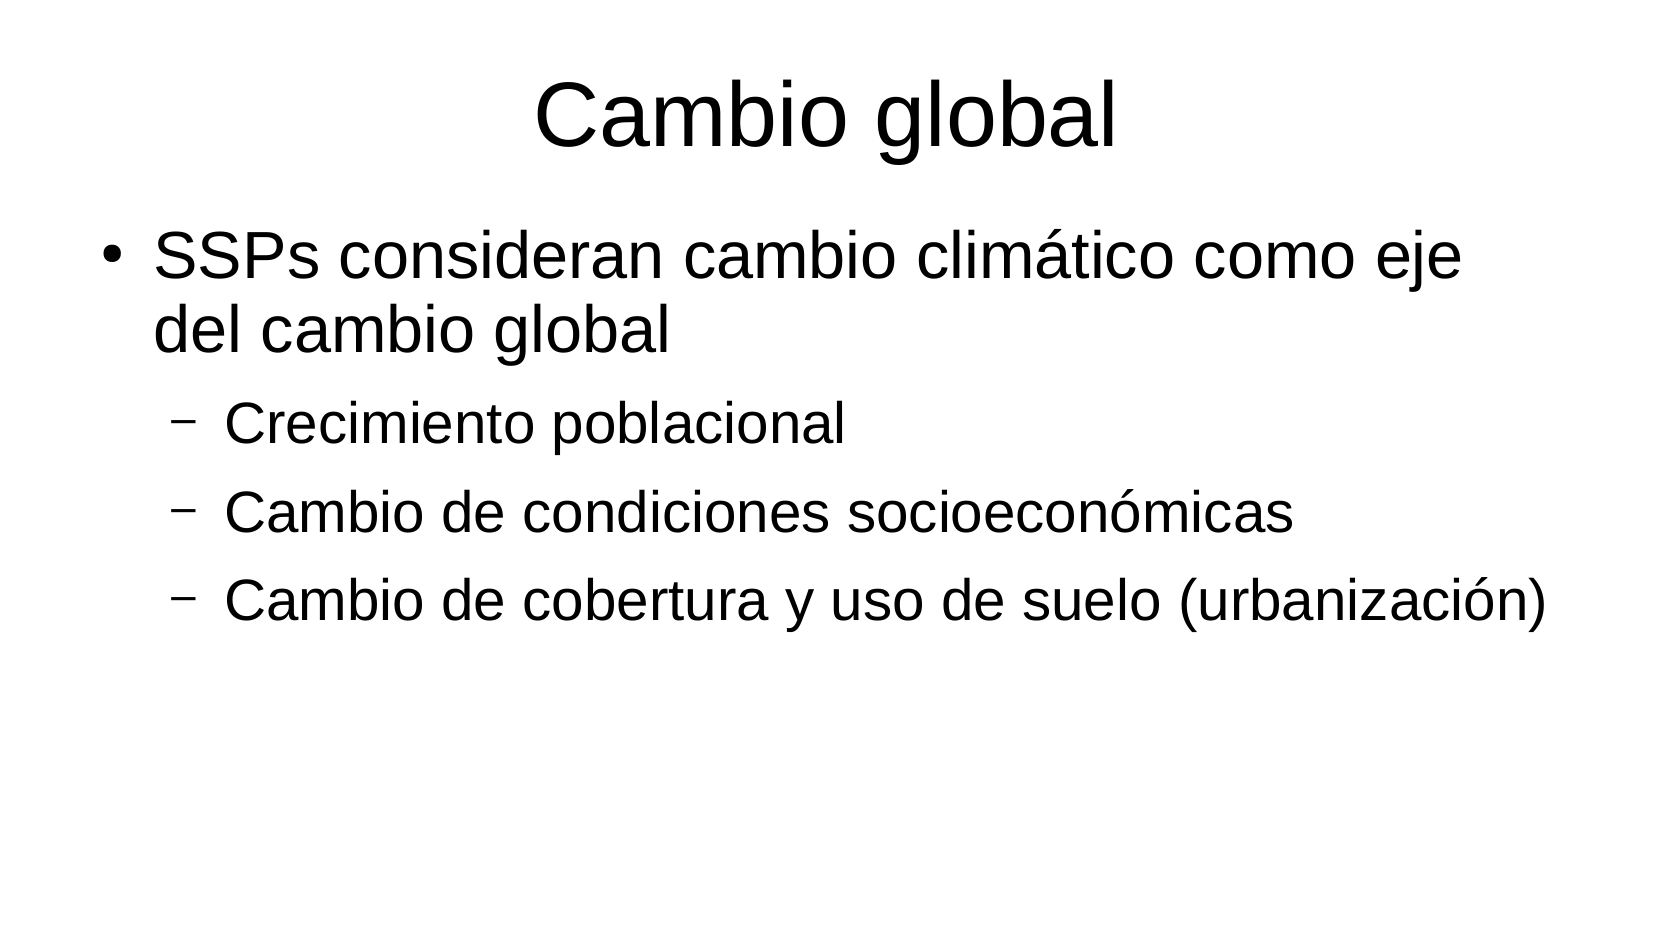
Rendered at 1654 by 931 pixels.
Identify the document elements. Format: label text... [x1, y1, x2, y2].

title Cambio global [82, 37, 1571, 193]
list SSPs consideran cambio climático como eje del cambio global Crecimiento poblacional Cambio de condiciones socioeconómicas Cambio de cobertura y uso de suelo (urbanización) [82, 217, 1571, 758]
